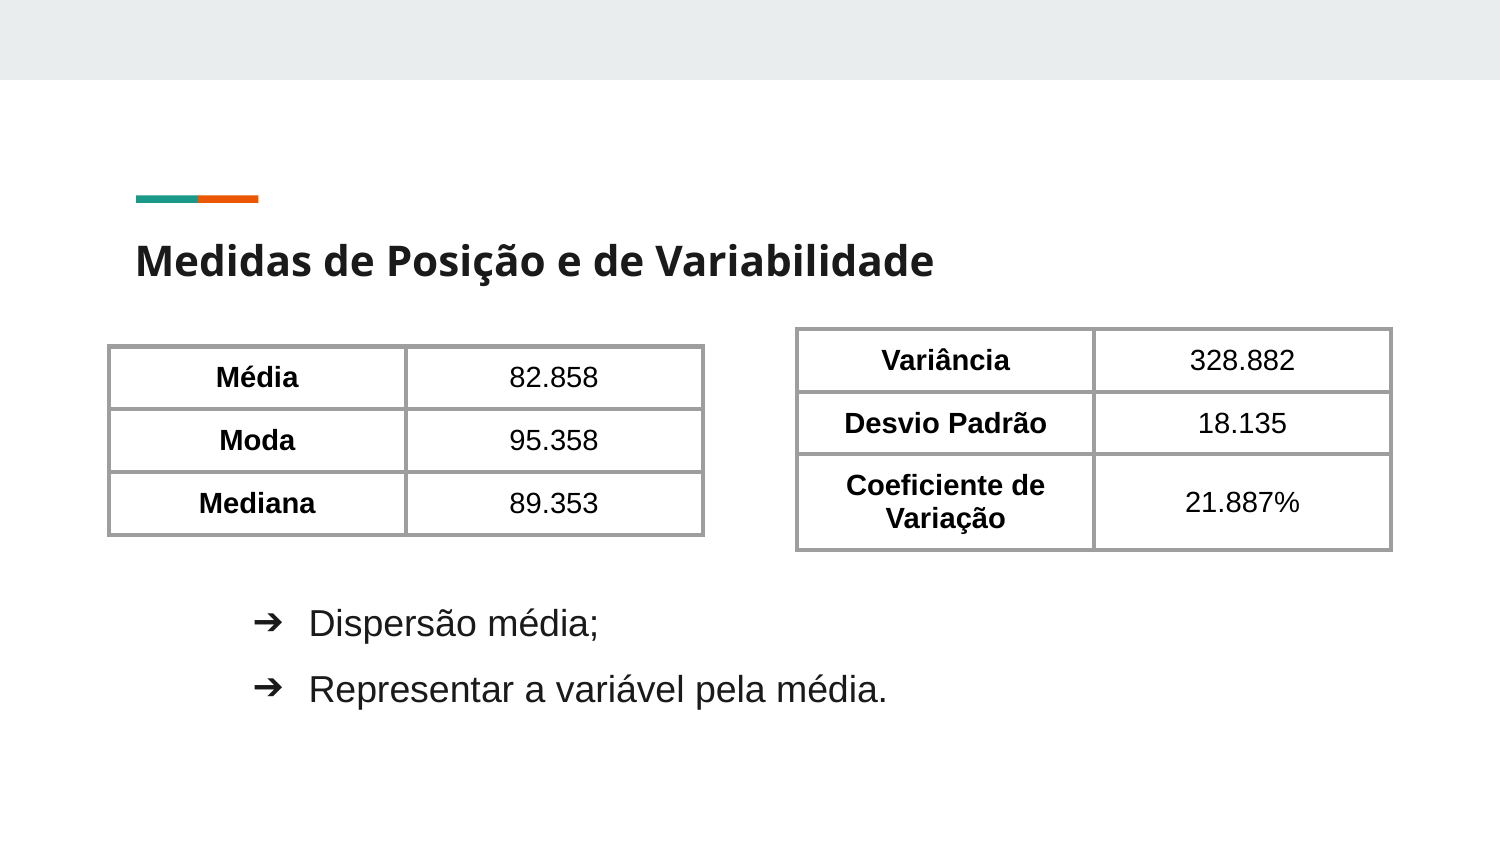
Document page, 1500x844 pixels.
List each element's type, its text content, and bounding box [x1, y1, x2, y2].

table_cell 89.353 [408, 474, 701, 533]
table_cell 95.358 [408, 411, 701, 470]
title Medidas de Posição e de Variabilidade [119, 216, 1381, 305]
table_header Variância [799, 331, 1092, 390]
table_cell 18.135 [1096, 394, 1389, 452]
table_header 328.882 [1096, 331, 1389, 390]
table_cell Coeficiente de Variação [799, 456, 1092, 548]
table_cell Moda [111, 411, 404, 470]
table_cell Mediana [111, 474, 404, 533]
text_box Dispersão média; Representar a variável pela média. [218, 583, 1282, 787]
table_cell Desvio Padrão [799, 394, 1092, 452]
table_header Média [111, 349, 404, 407]
table_header 82.858 [408, 349, 701, 407]
table_cell 21.887% [1096, 456, 1389, 548]
